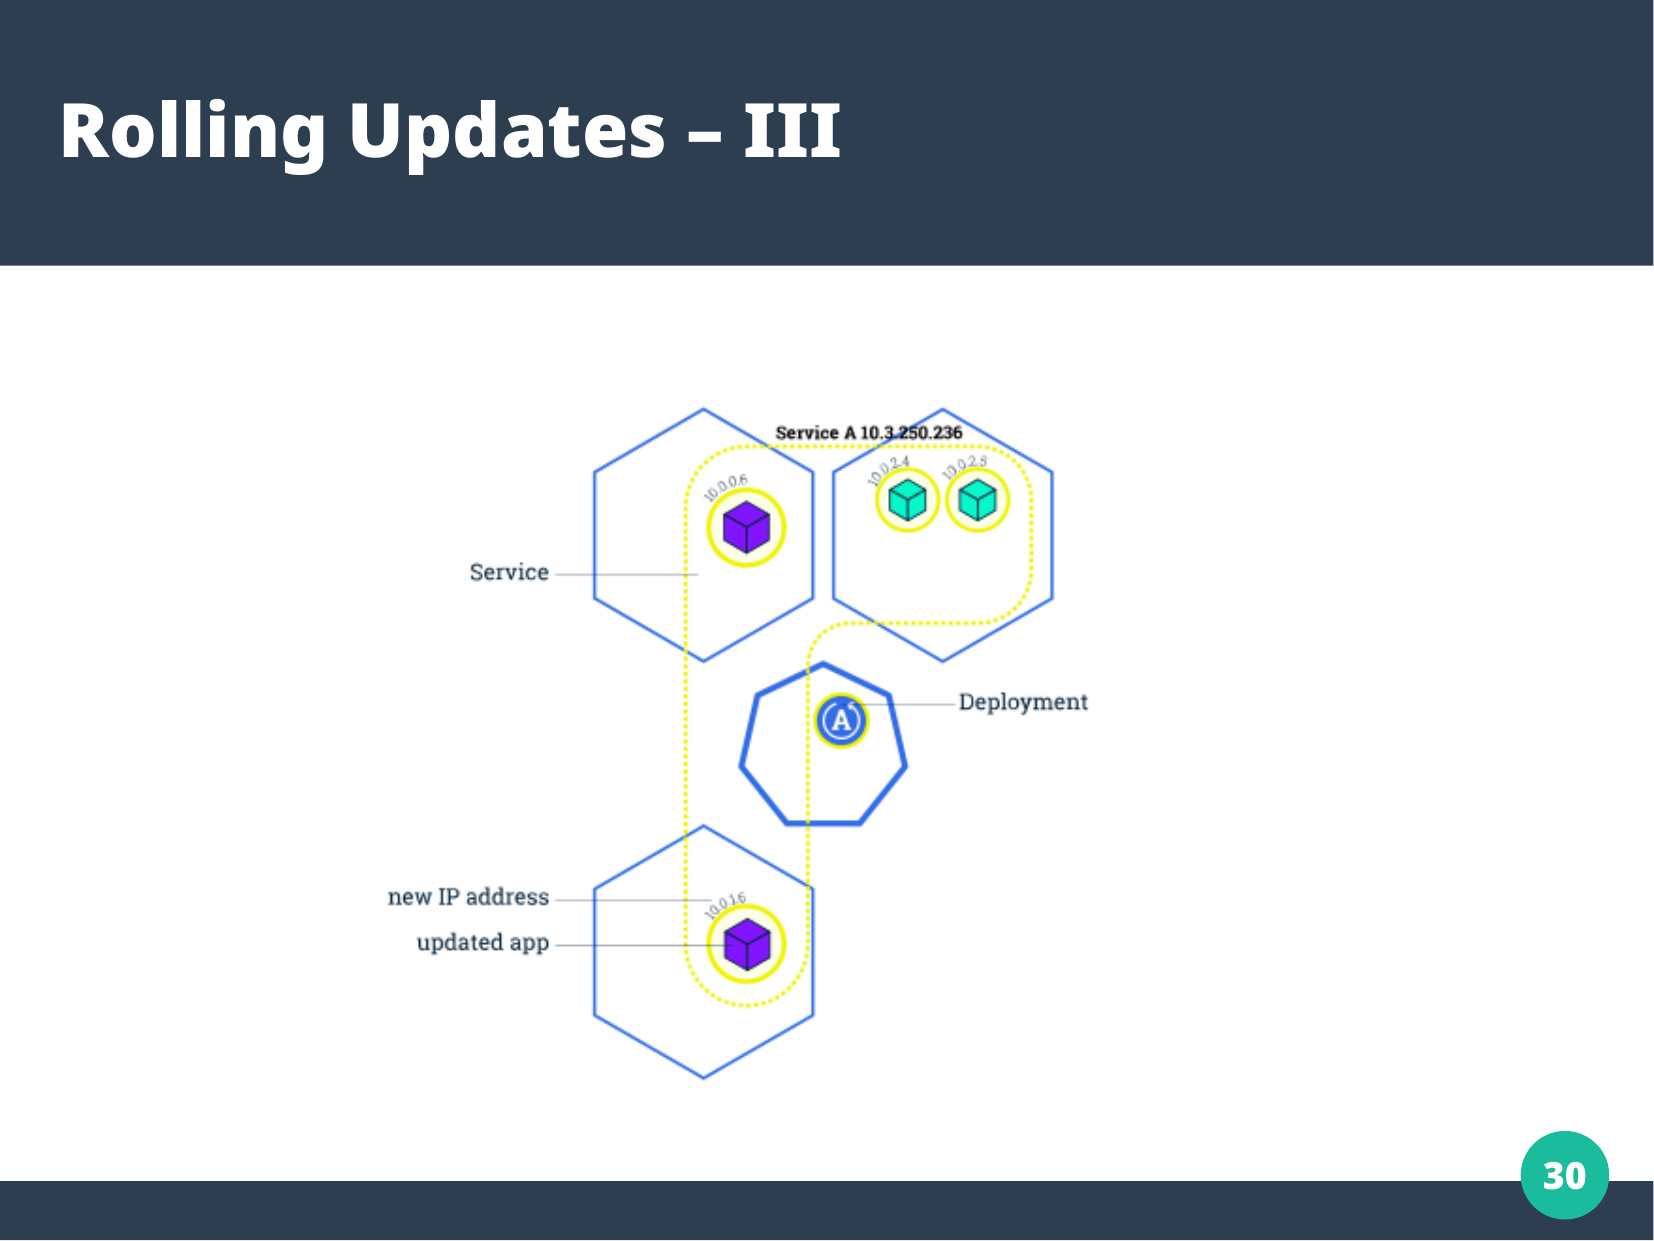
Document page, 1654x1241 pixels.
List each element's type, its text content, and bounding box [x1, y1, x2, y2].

picture [372, 324, 1282, 1152]
title Rolling Updates – III [59, 49, 1595, 207]
